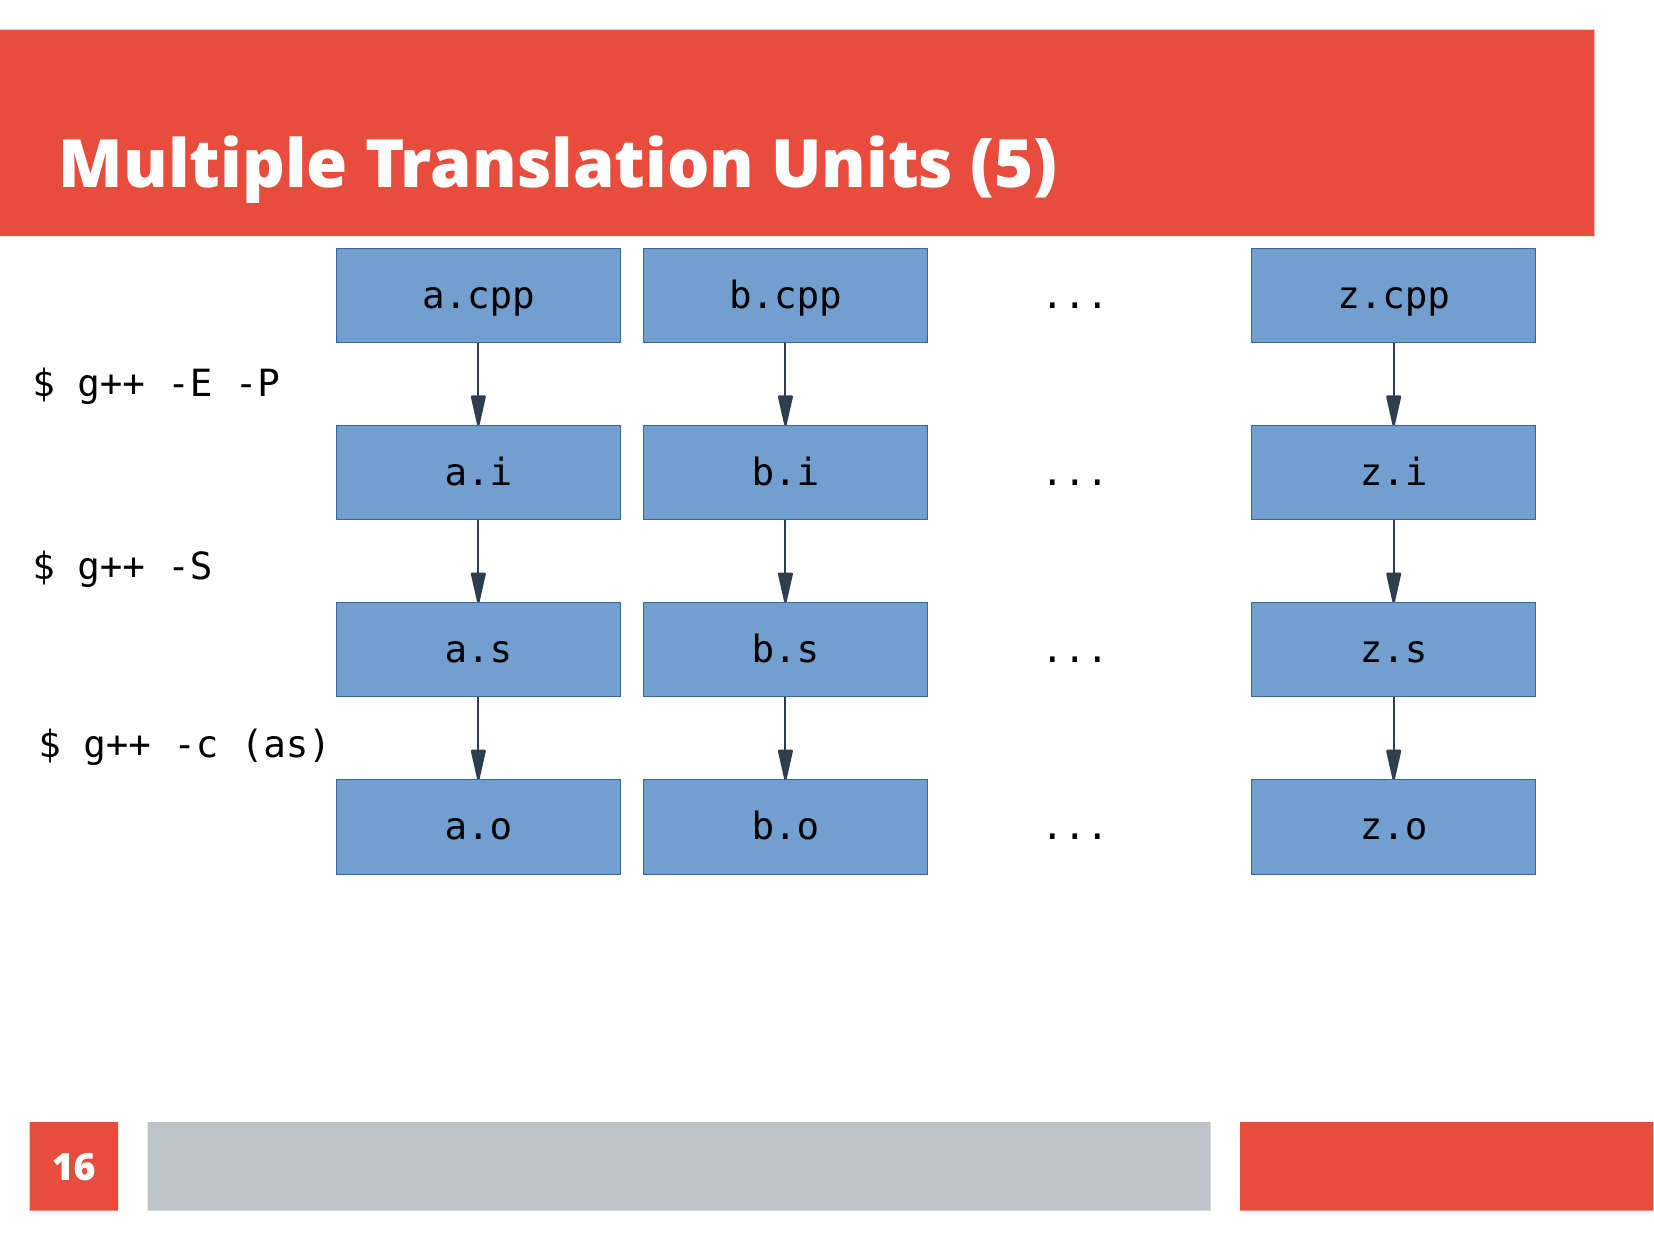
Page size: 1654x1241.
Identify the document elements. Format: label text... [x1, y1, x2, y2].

text_box b.cpp [643, 248, 928, 343]
text_box b.i [643, 425, 928, 520]
text_box a.cpp [336, 248, 621, 343]
title Multiple Translation Units (5) [59, 59, 1595, 207]
text_box ... [933, 602, 1217, 697]
text_box $ g++ -E -P [17, 330, 302, 438]
text_box z.cpp [1251, 248, 1536, 343]
text_box $ g++ -c (as) [23, 690, 349, 798]
text_box z.o [1251, 779, 1536, 875]
text_box b.s [643, 602, 928, 697]
text_box z.i [1251, 425, 1536, 520]
text_box ... [933, 425, 1217, 520]
text_box b.o [643, 779, 928, 875]
text_box ... [933, 248, 1217, 343]
text_box a.s [336, 602, 621, 697]
text_box ... [933, 779, 1217, 875]
text_box a.o [336, 779, 621, 875]
text_box z.s [1251, 602, 1536, 697]
text_box a.i [336, 425, 621, 520]
text_box $ g++ -S [17, 513, 302, 621]
